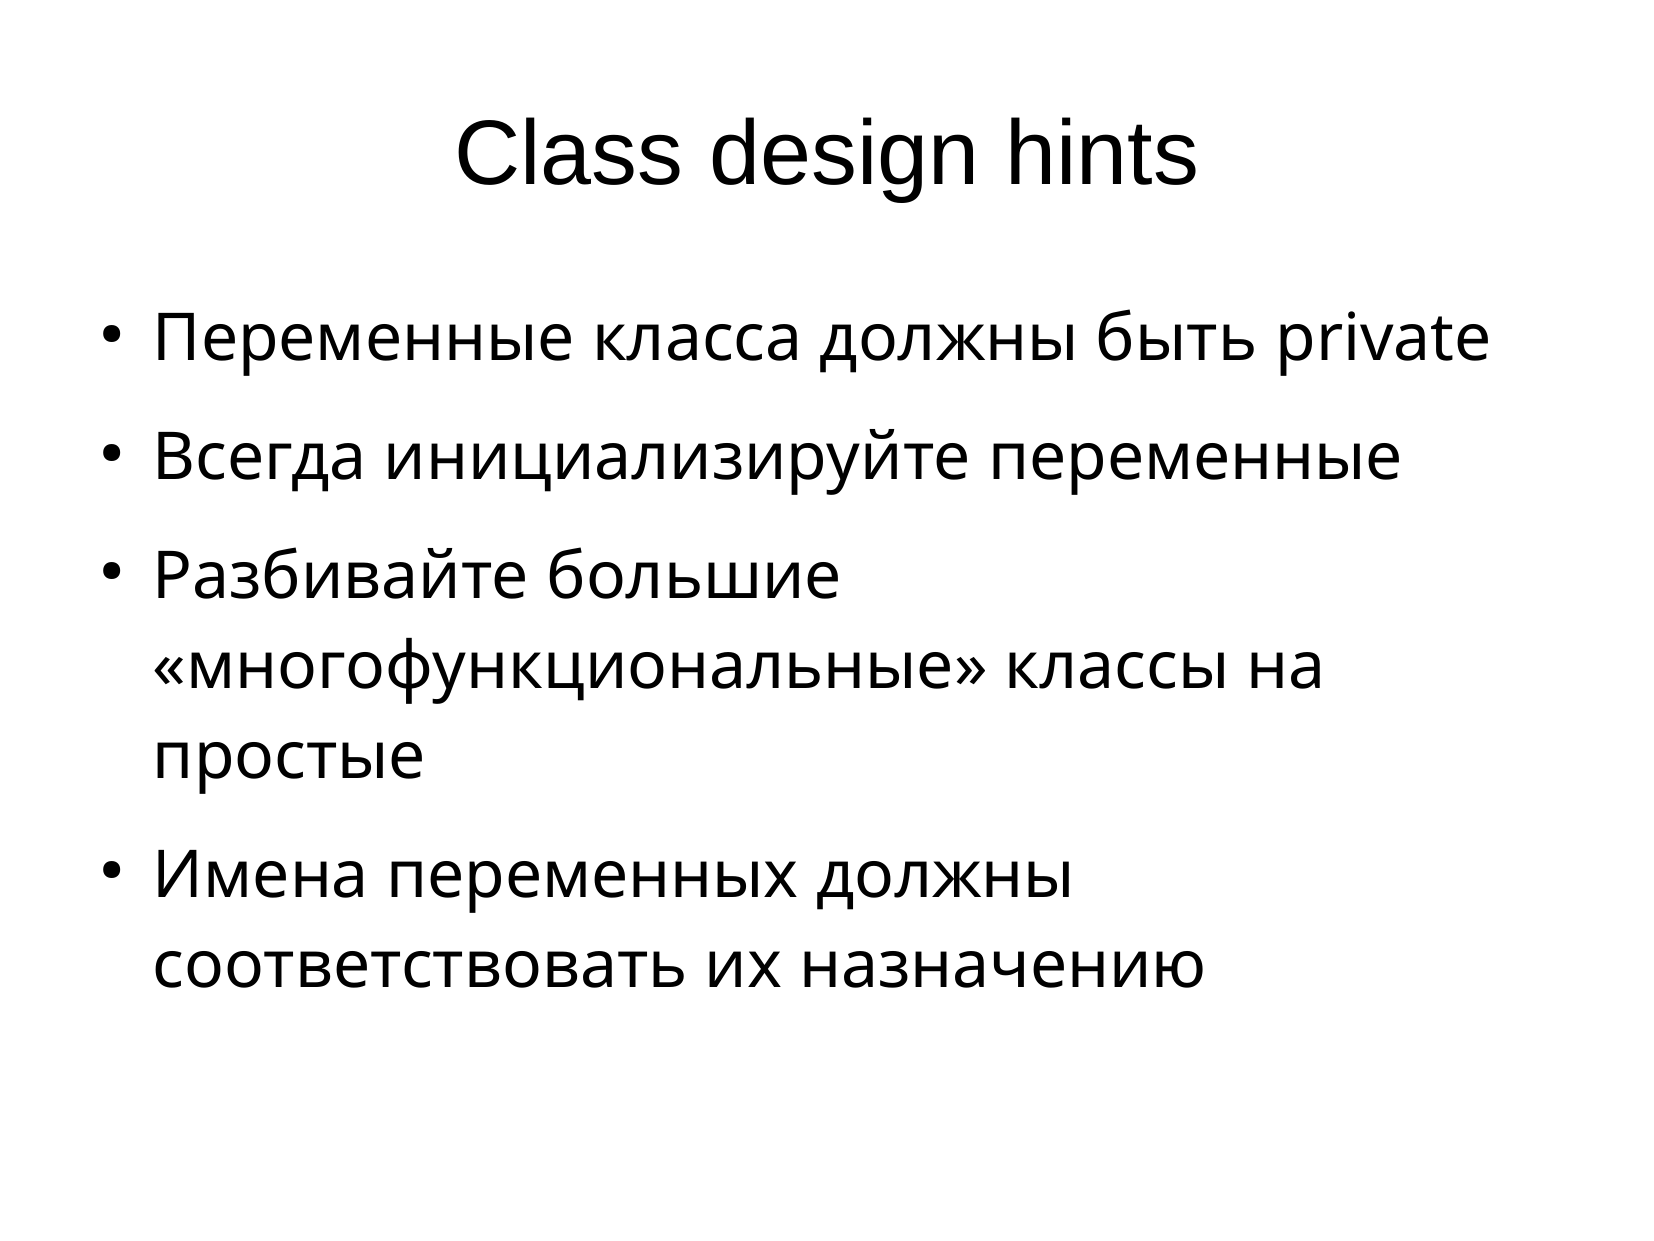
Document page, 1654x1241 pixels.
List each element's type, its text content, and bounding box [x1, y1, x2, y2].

list Переменные класса должны быть private Всегда инициализируйте переменные Разбивайте большие «многофункциональные» классы на простые Имена переменных должны соответствовать их назначению [82, 290, 1571, 1010]
title Class design hints [82, 49, 1571, 257]
